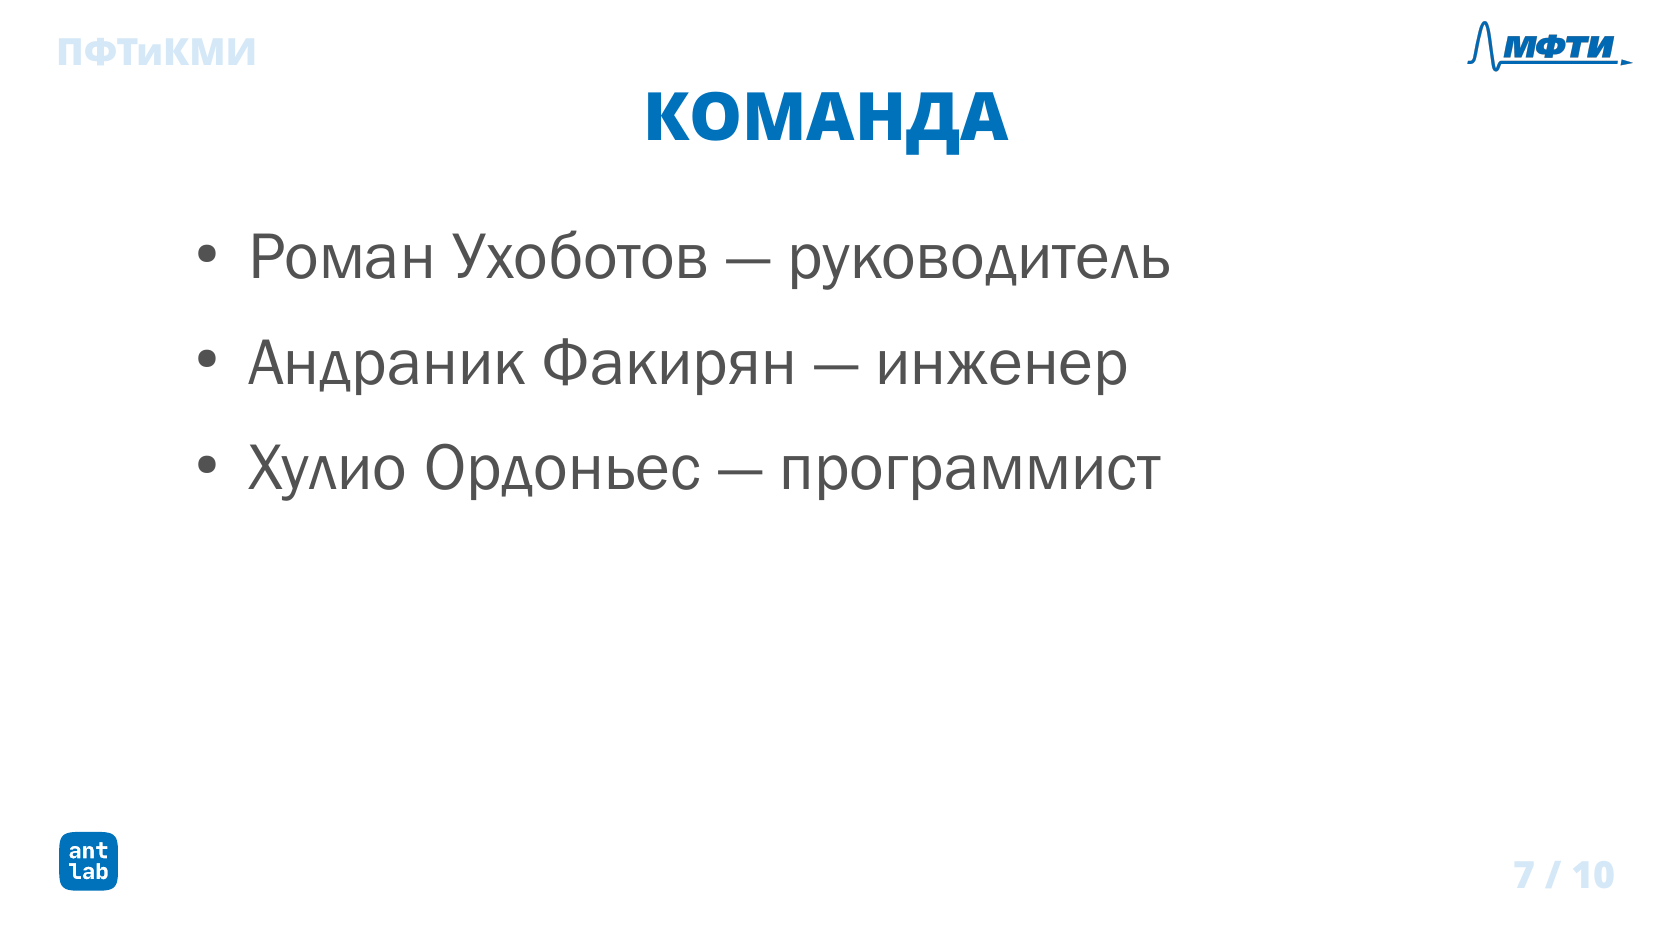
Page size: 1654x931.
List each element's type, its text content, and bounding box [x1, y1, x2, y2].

picture [1446, 0, 1654, 93]
list Роман Ухоботов — руководитель Андраник Факирян — инженер Хулио Ордоньес — программист [177, 217, 1477, 758]
title КОМАНДА [82, 37, 1571, 193]
